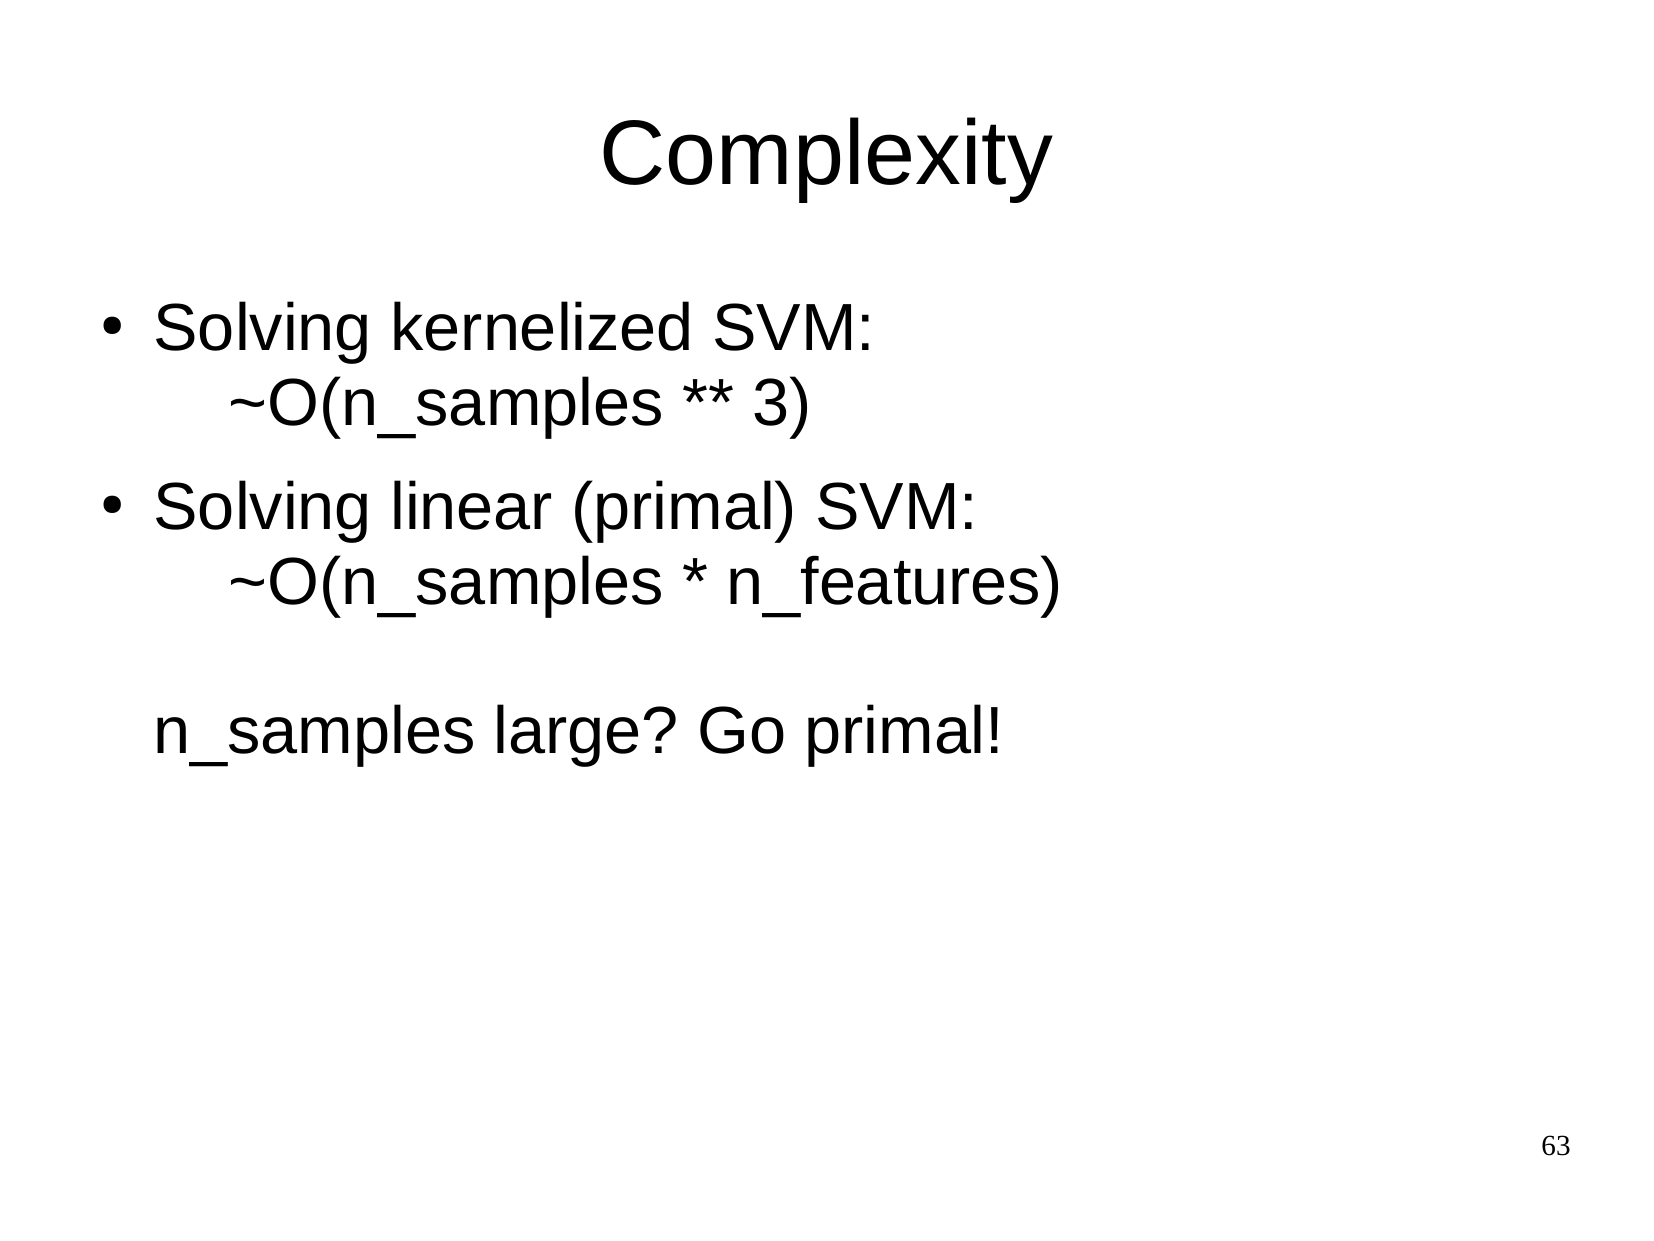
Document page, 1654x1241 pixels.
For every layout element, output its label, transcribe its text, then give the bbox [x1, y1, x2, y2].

title Complexity [82, 49, 1571, 257]
list Solving kernelized SVM: ~O(n_samples ** 3) Solving linear (primal) SVM: ~O(n_samples * n_features) n_samples large? Go primal! [82, 290, 1571, 1010]
